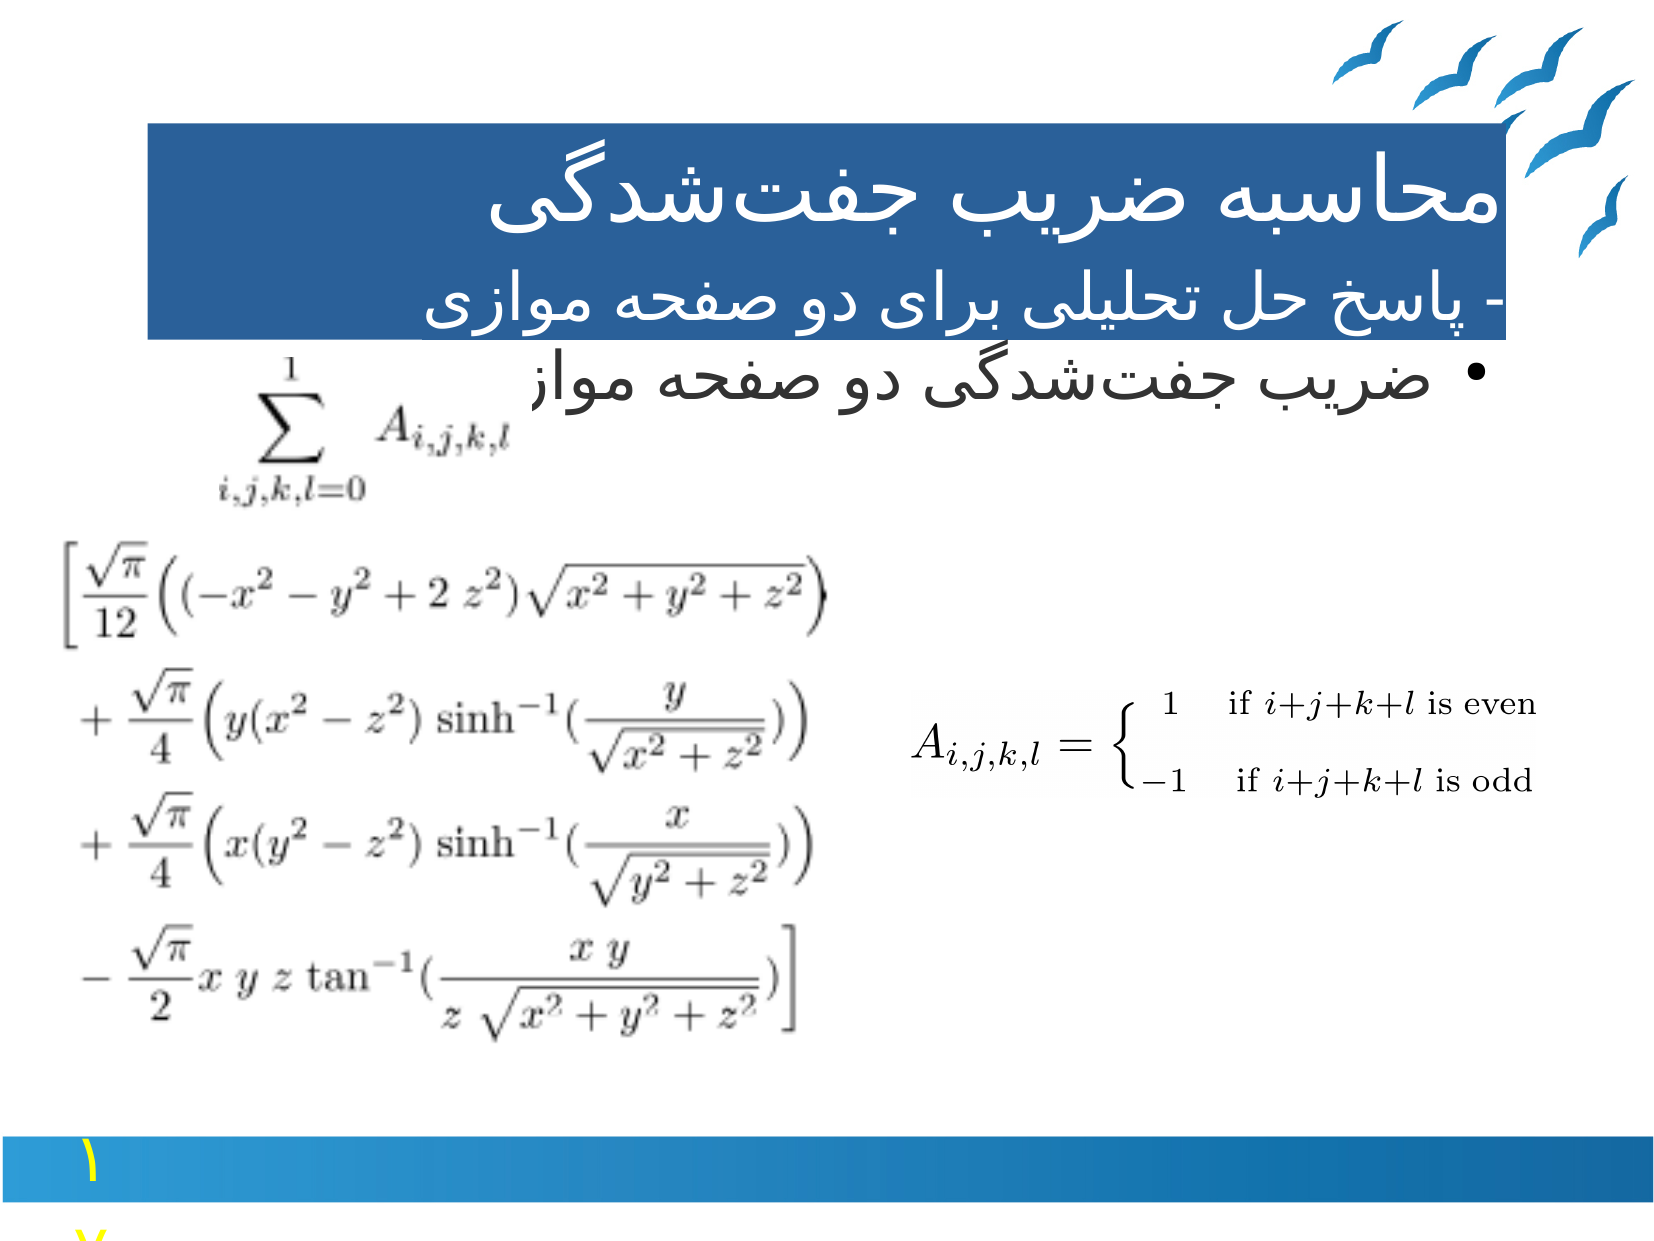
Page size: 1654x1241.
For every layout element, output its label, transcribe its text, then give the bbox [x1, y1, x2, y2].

picture [0, 0, 1654, 1241]
title محاسبه ضریب جفت‌شدگی - پاسخ حل تحلیلی برای دو صفحه موازی [147, 123, 1506, 328]
list ضریب جفت‌شدگی دو صفحه موازی [147, 328, 1506, 1054]
text_box ۱۷ [59, 1102, 148, 1241]
